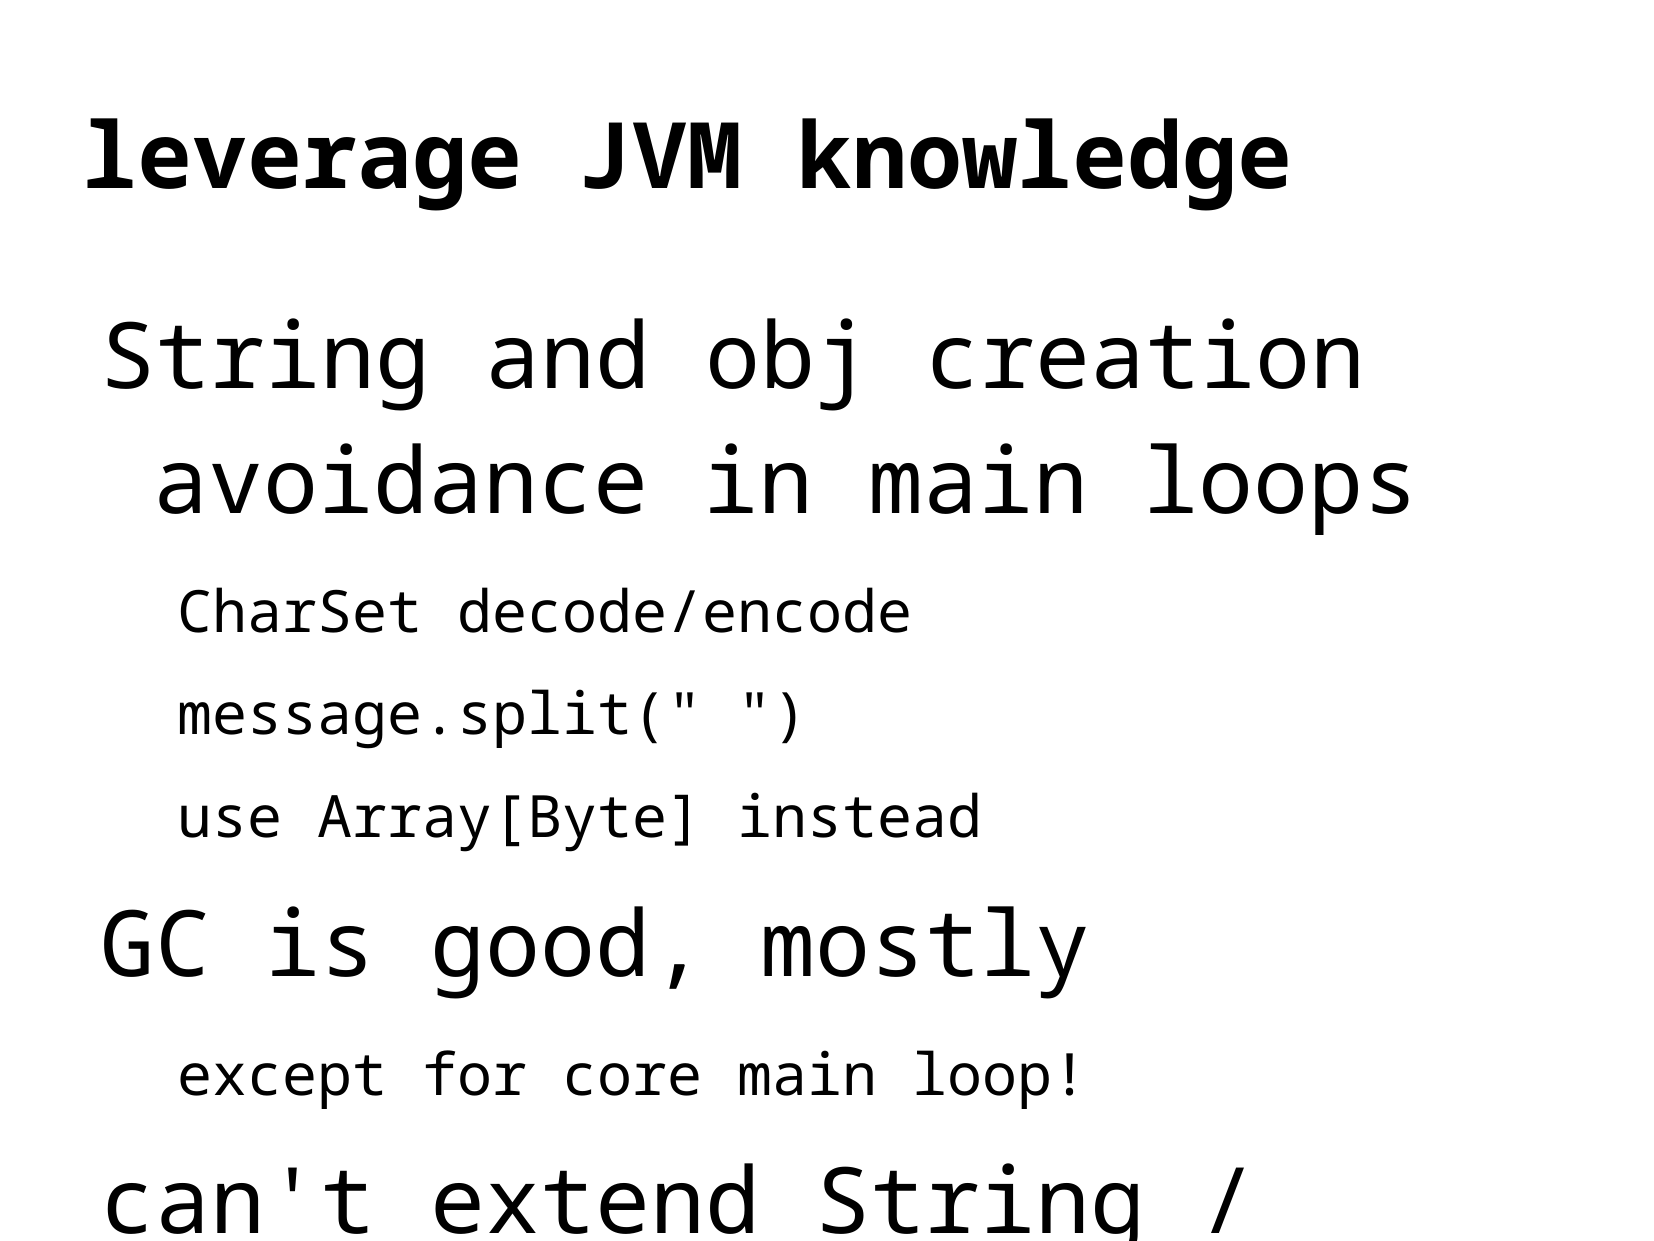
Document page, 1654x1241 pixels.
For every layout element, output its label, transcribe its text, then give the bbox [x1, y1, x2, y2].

list String and obj creation avoidance in main loops CharSet decode/encode message.split(" ") use Array[Byte] instead GC is good, mostly except for core main loop! can't extend String / Array [82, 290, 1571, 1241]
title leverage JVM knowledge [82, 49, 1571, 257]
